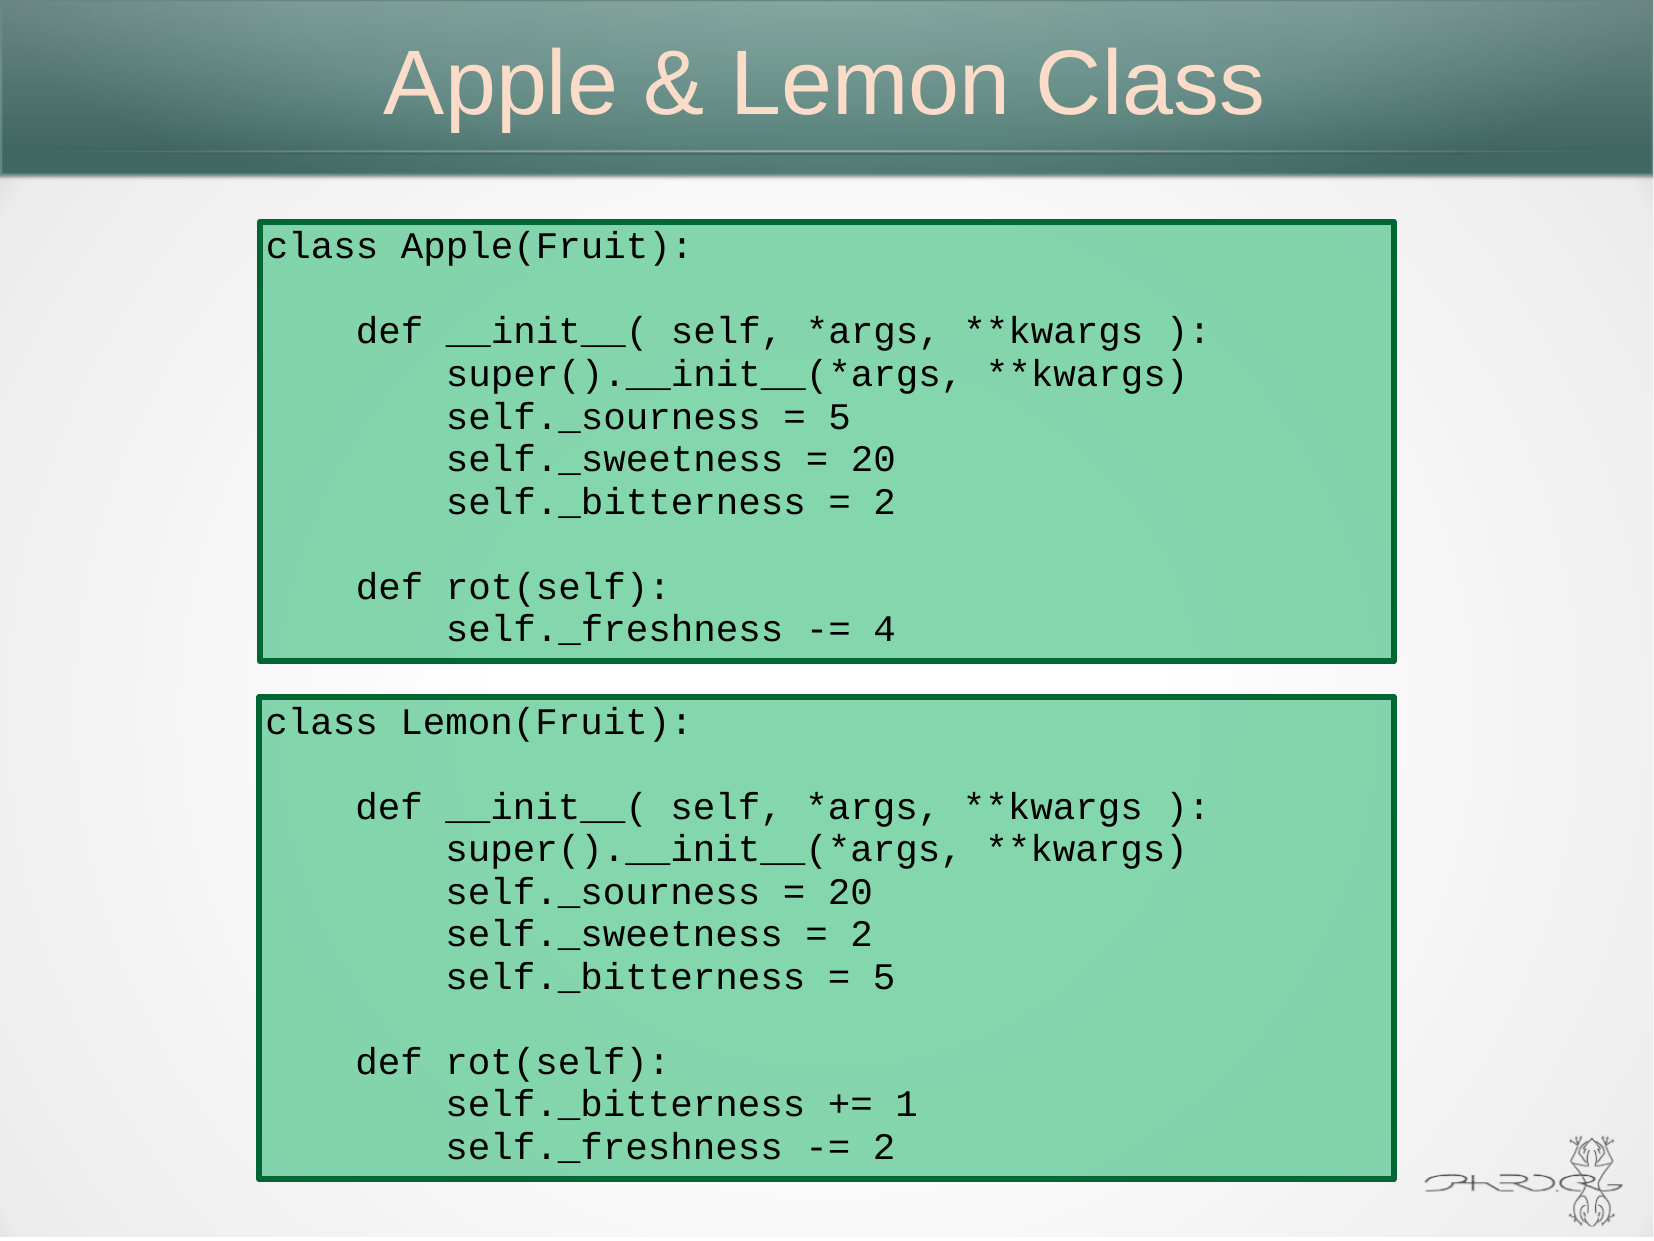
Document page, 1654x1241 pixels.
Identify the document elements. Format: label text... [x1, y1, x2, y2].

picture [0, 0, 1654, 1237]
text_box class Lemon(Fruit): def __init__( self, *args, **kwargs ): super().__init__(*args, **kwargs) self._sourness = 20 self._sweetness = 2 self._bitterness = 5 def rot(self): self._bitterness += 1 self._freshness -= 2 [259, 696, 1394, 1180]
title Apple & Lemon Class [82, 11, 1571, 154]
text_box class Apple(Fruit): def __init__( self, *args, **kwargs ): super().__init__(*args, **kwargs) self._sourness = 5 self._sweetness = 20 self._bitterness = 2 def rot(self): self._freshness -= 4 [259, 221, 1394, 662]
